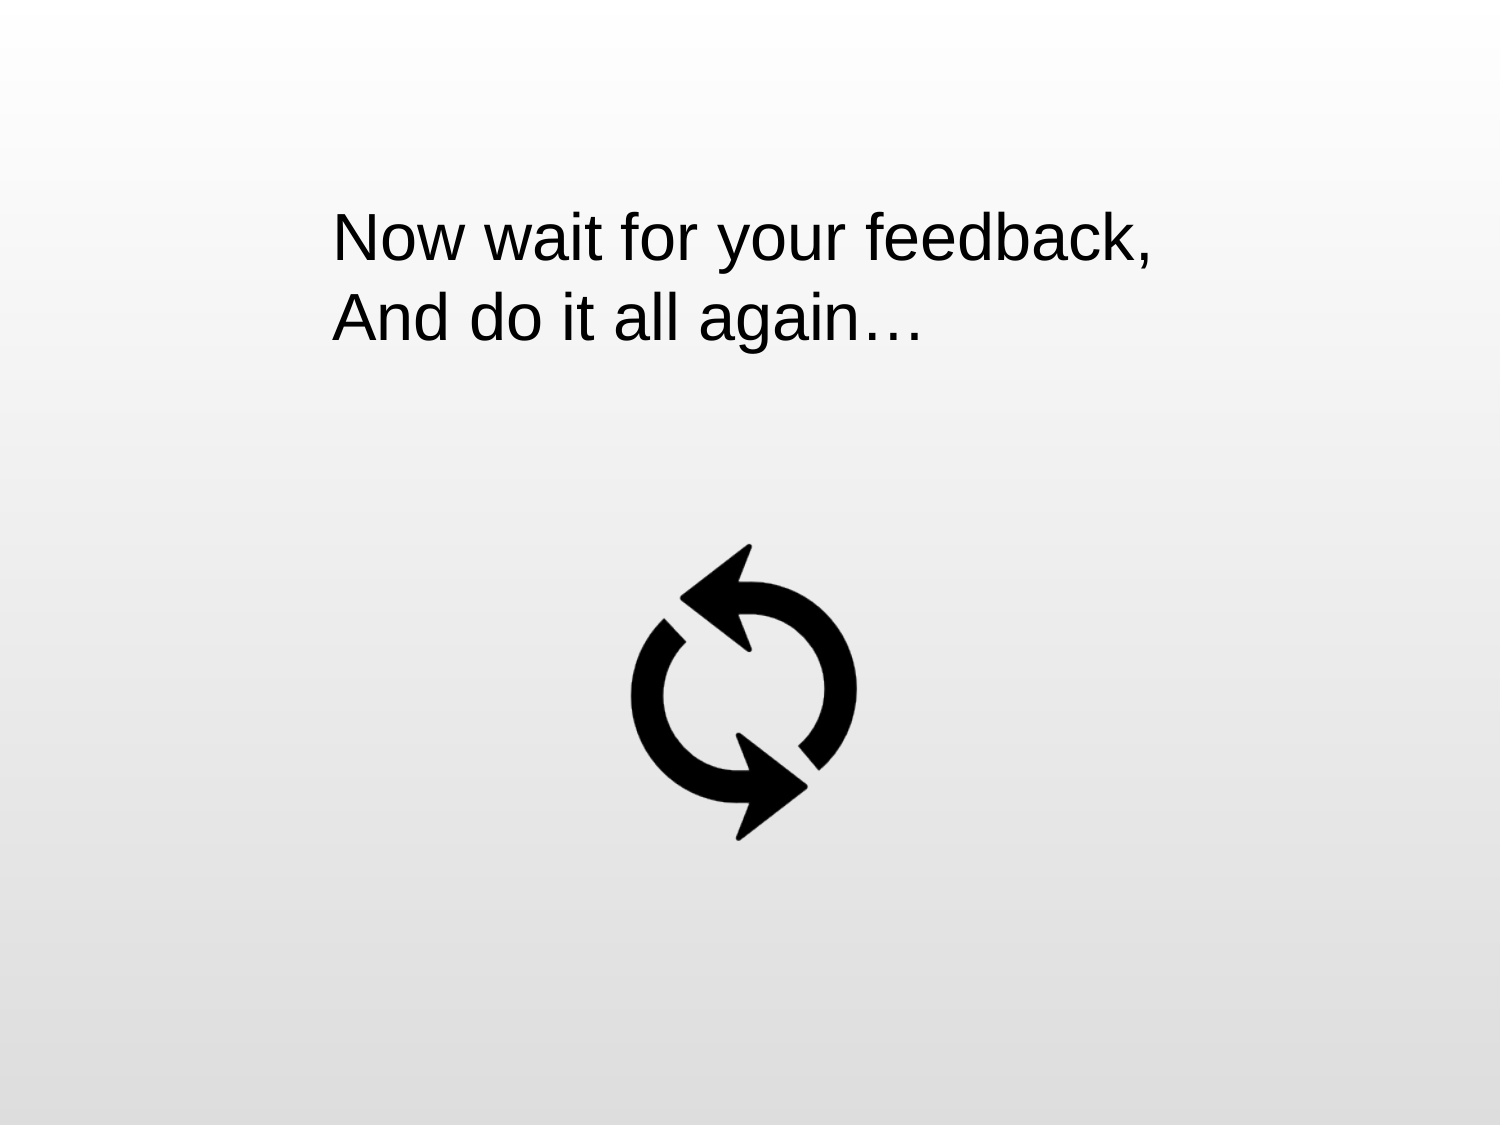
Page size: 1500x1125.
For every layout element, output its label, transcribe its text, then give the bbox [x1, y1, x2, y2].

text_box Now wait for your feedback, And do it all again… [317, 186, 1170, 361]
picture [579, 527, 909, 858]
